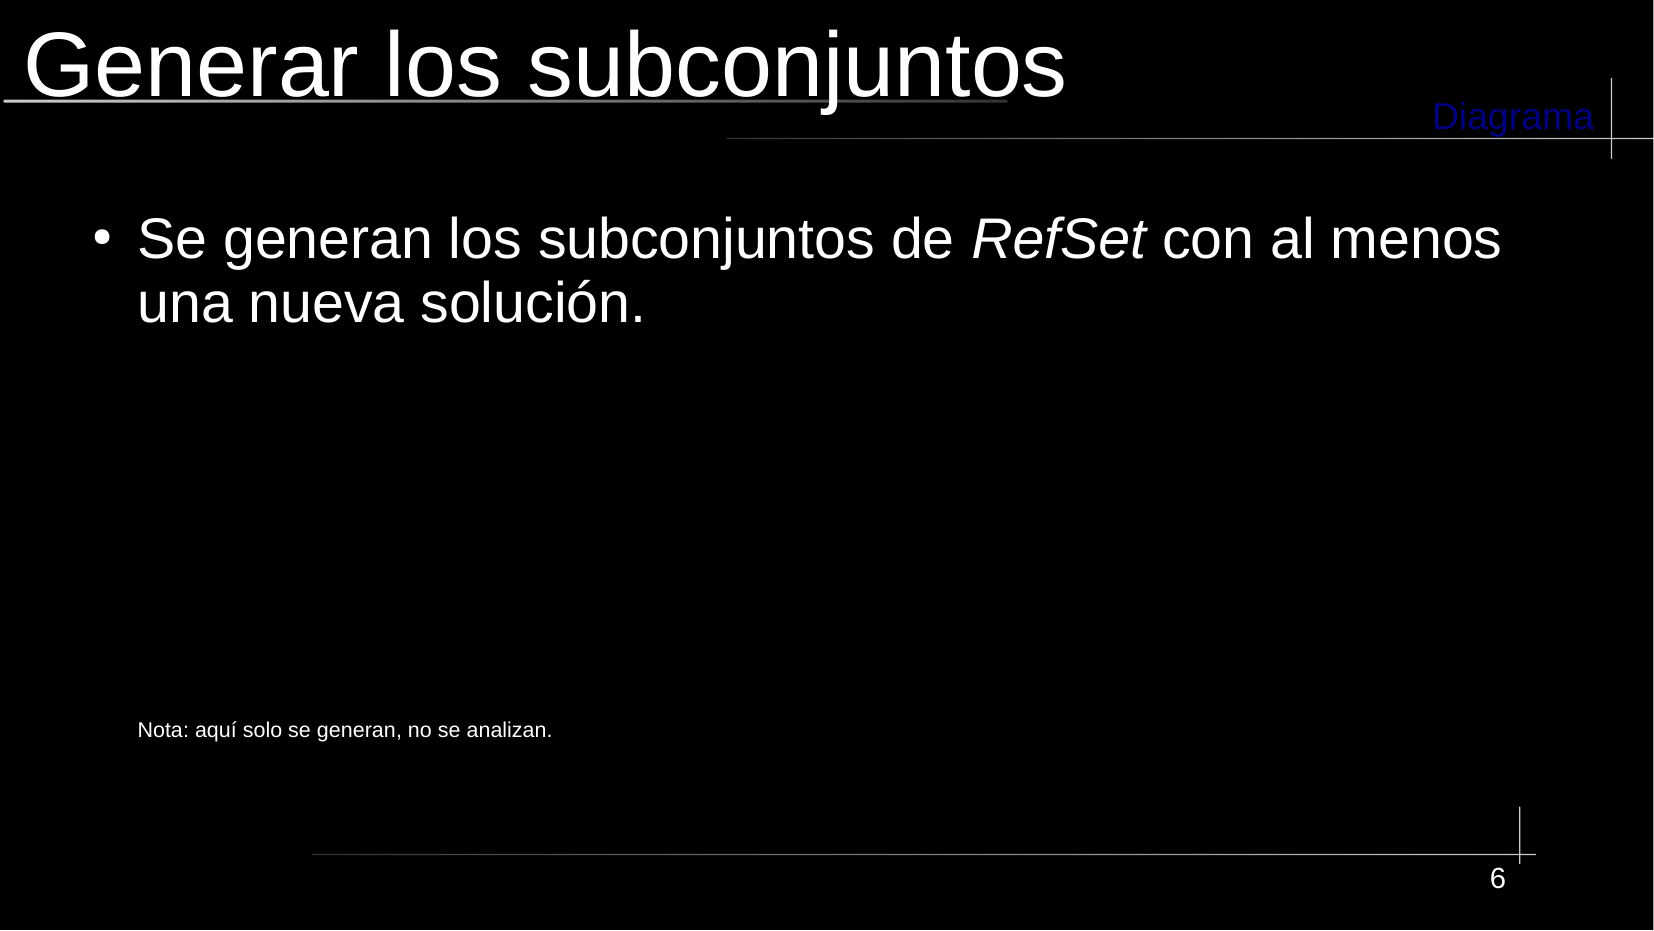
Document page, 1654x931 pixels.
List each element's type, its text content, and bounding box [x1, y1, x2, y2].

list Se generan los subconjuntos de RefSet con al menos una nueva solución. Nota: aquí solo se generan, no se analizan. [76, 206, 1565, 747]
title Generar los subconjuntos [23, 11, 1589, 119]
text_box Diagrama [1417, 88, 1609, 146]
